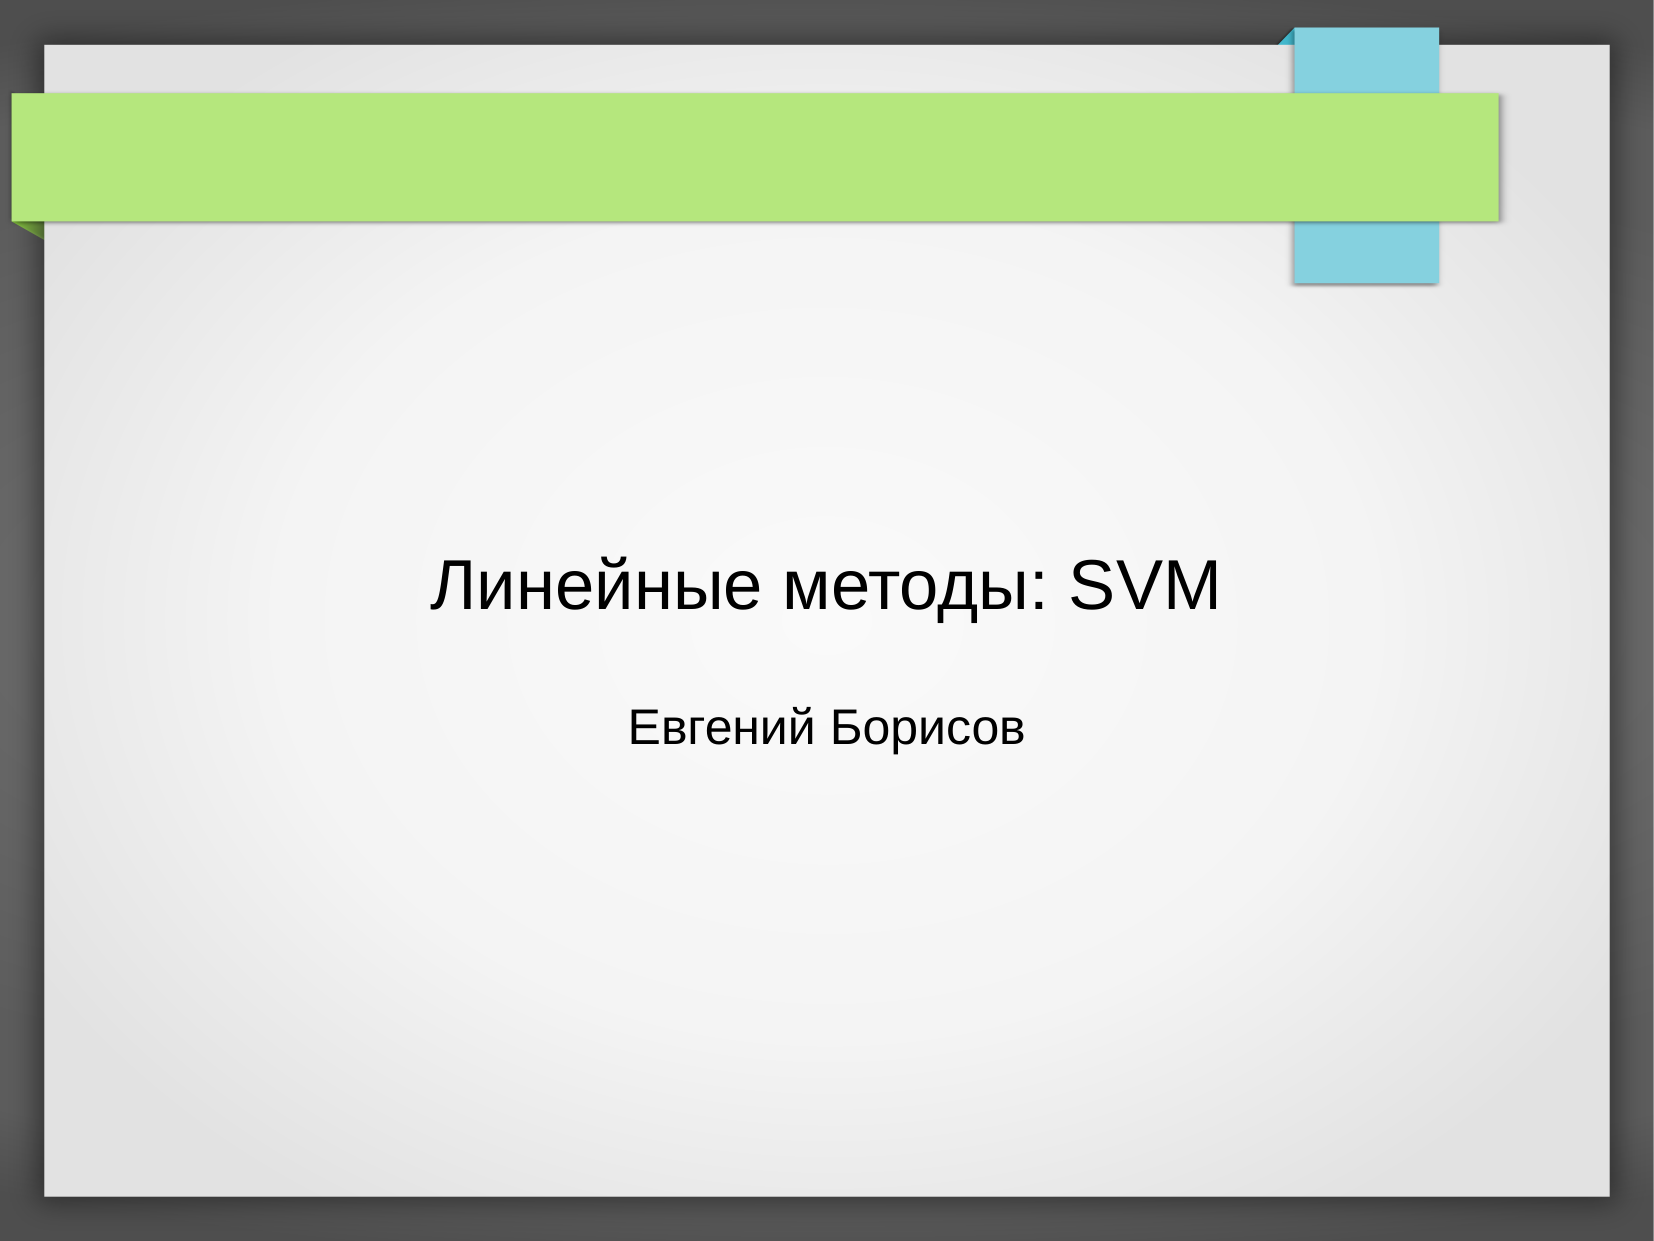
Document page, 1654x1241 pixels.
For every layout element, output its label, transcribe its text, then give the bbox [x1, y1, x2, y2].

subtitle Линейные методы: SVM Евгений Борисов [82, 290, 1571, 1010]
picture [0, 0, 1654, 1241]
